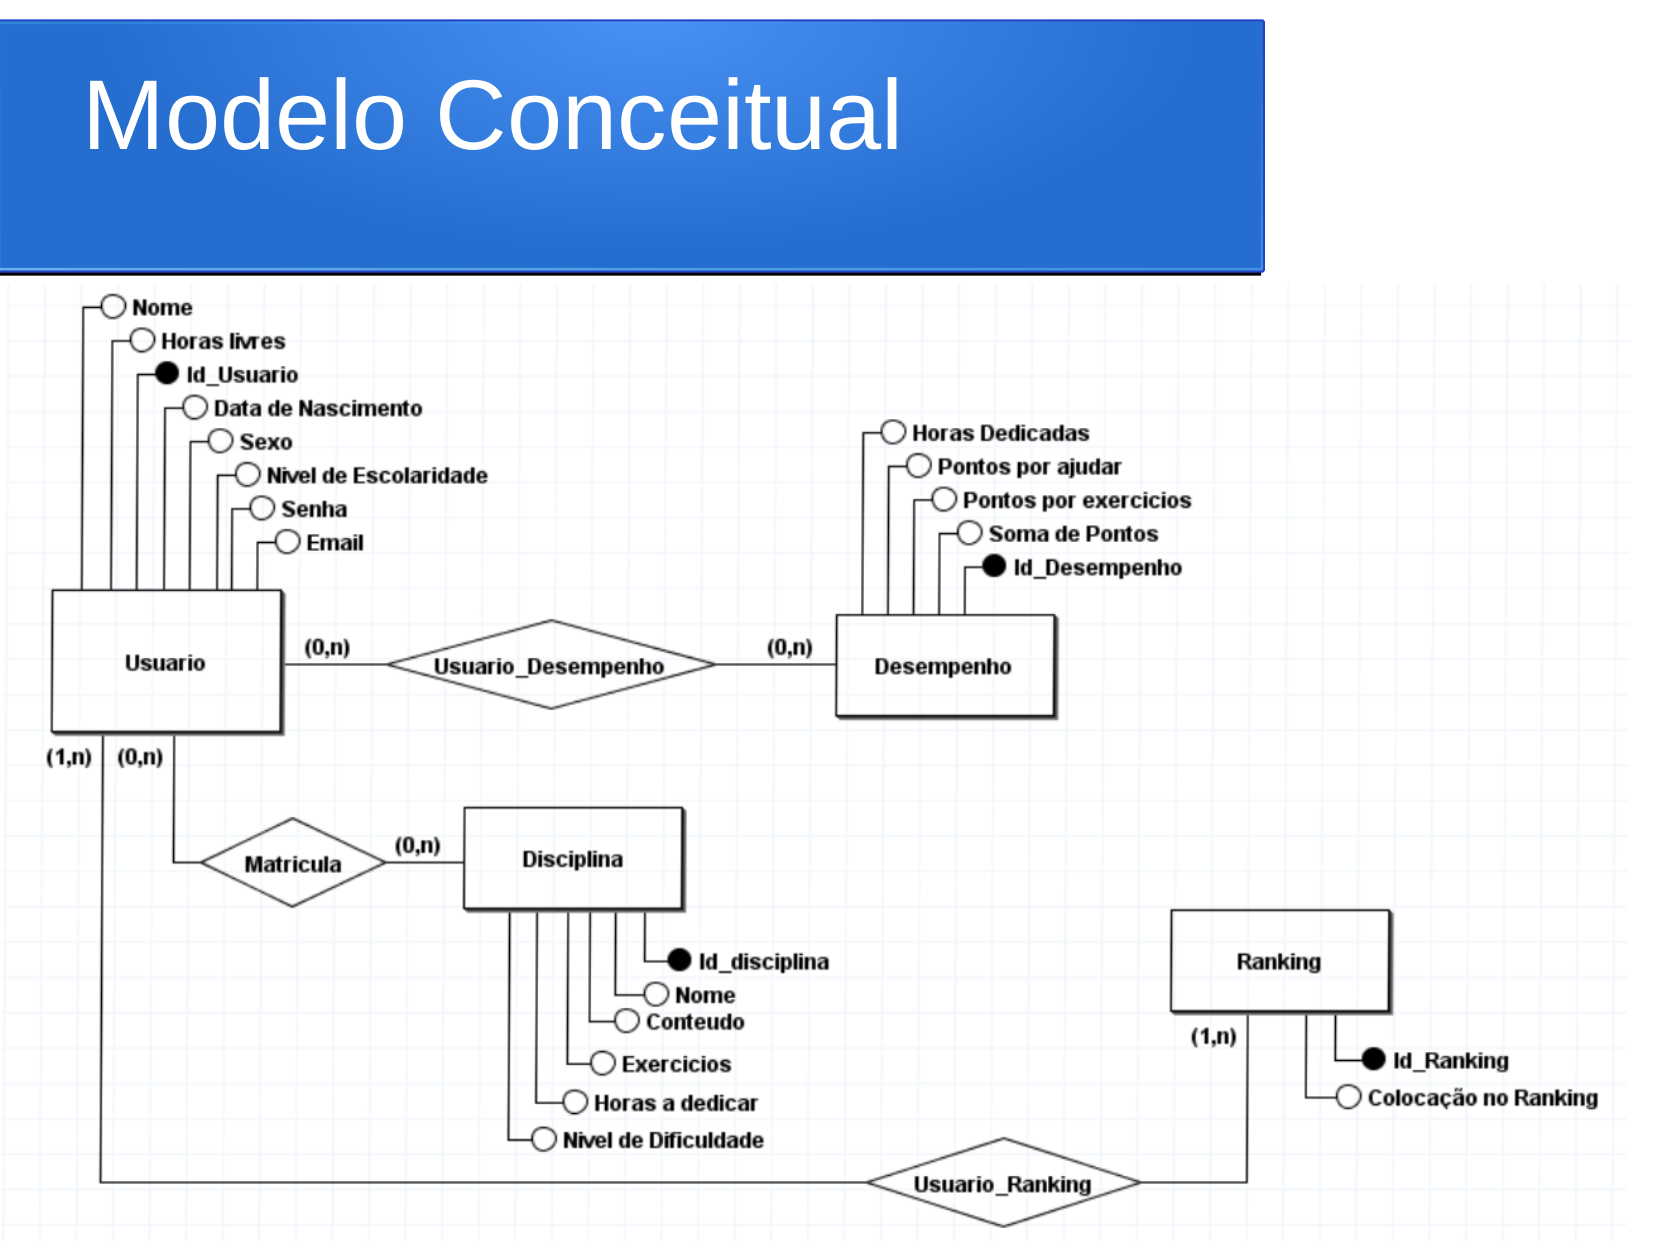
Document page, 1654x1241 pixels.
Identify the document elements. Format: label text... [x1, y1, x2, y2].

picture [0, 283, 1647, 1241]
title Modelo Conceitual [82, 11, 1571, 219]
